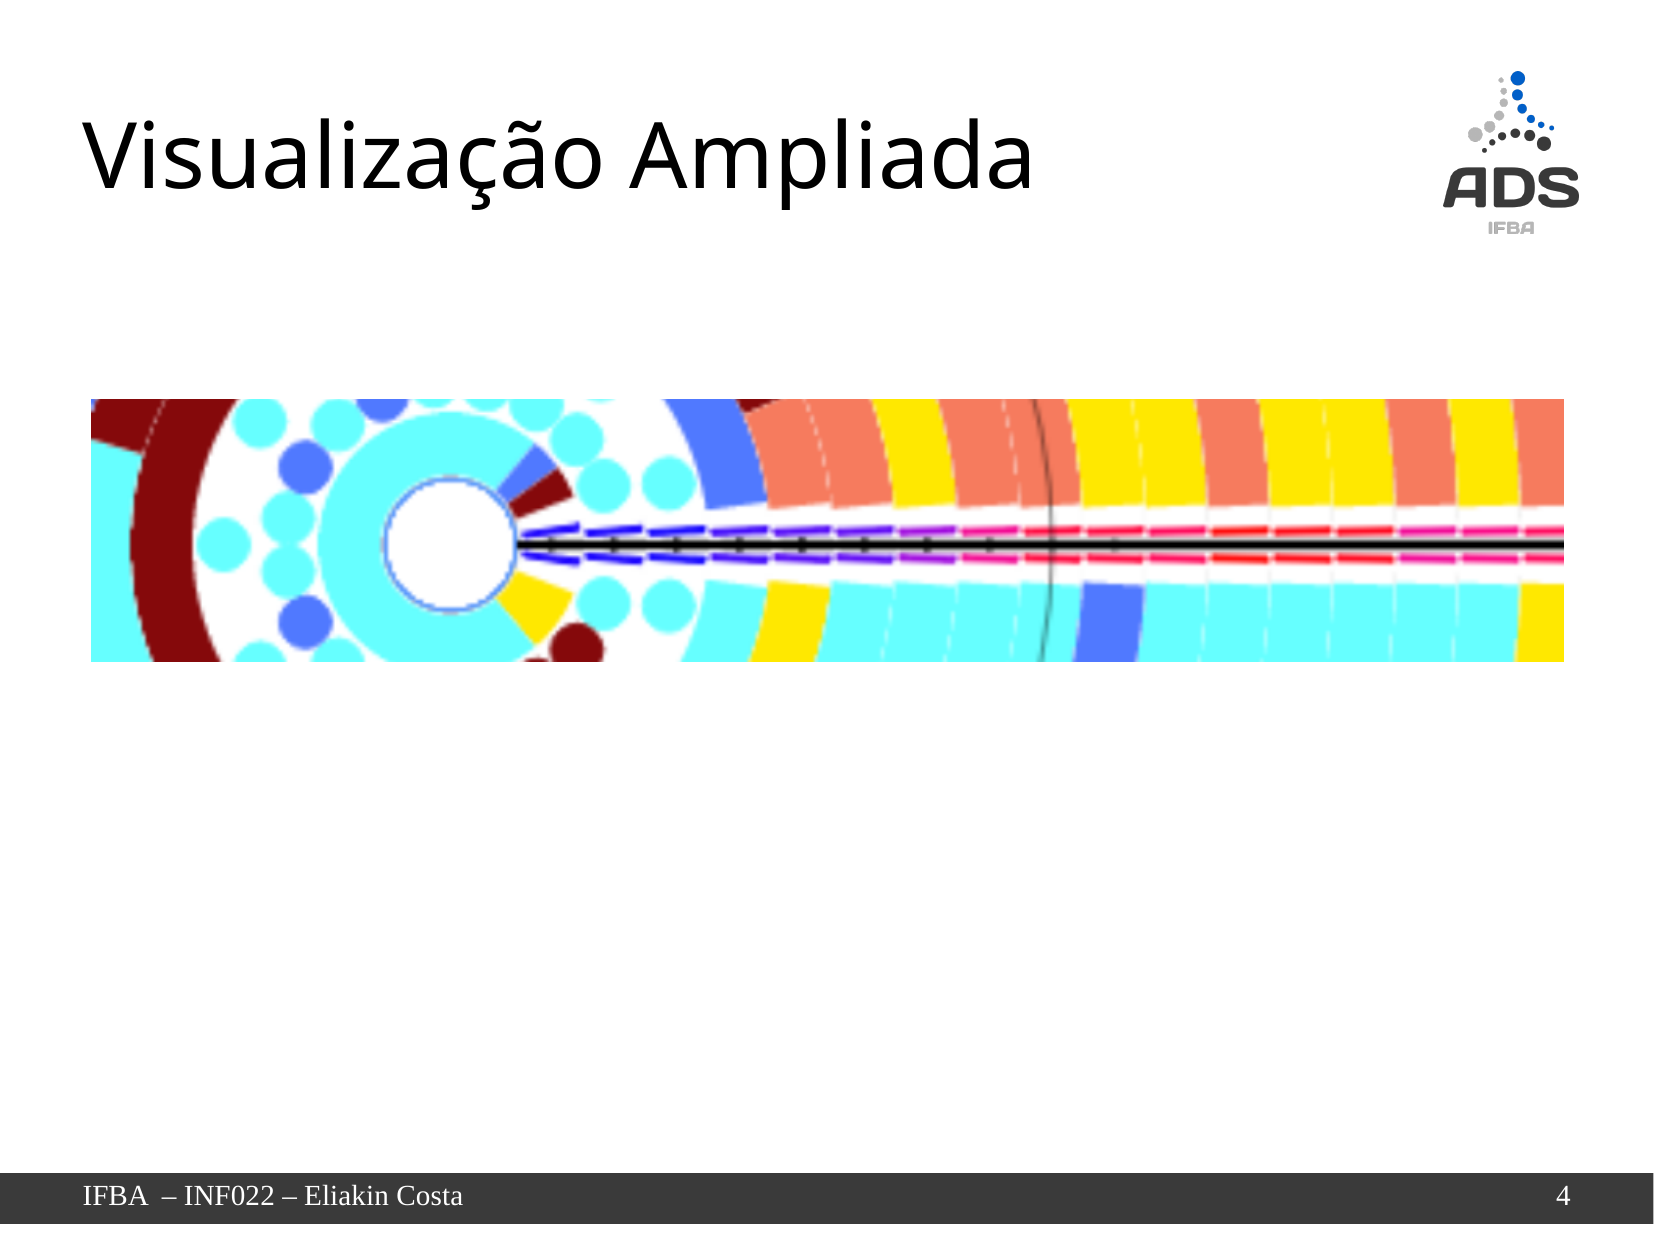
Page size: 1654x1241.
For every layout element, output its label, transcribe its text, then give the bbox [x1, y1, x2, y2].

picture [1443, 71, 1579, 234]
title Visualização Ampliada [82, 49, 1426, 257]
picture [91, 399, 1564, 662]
